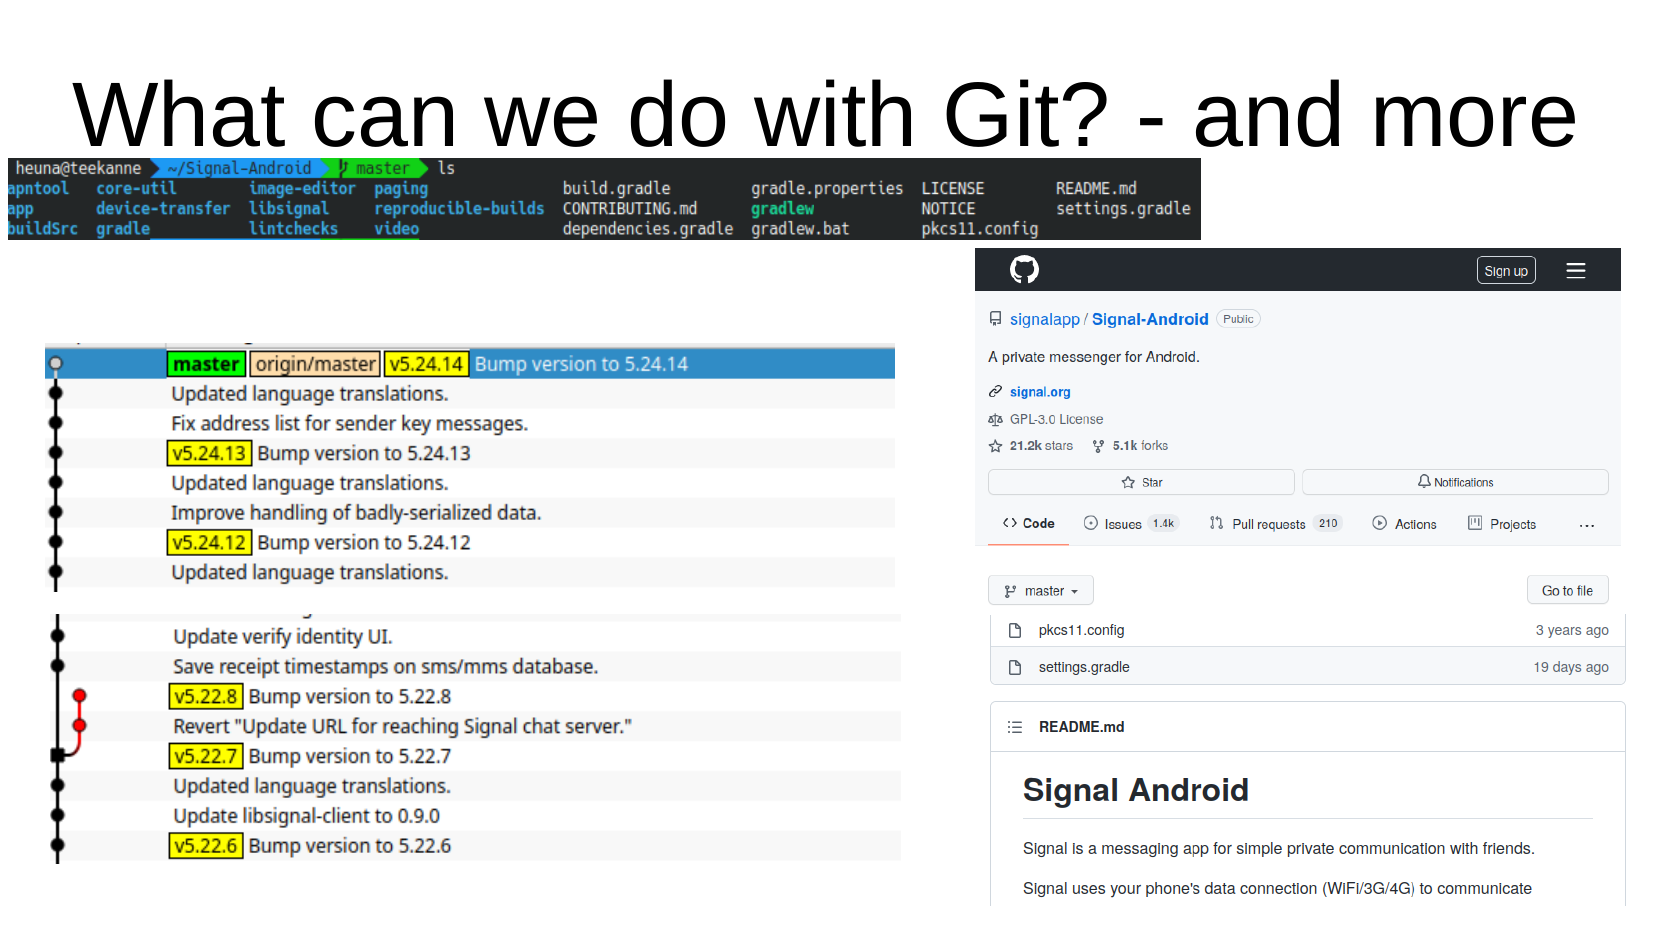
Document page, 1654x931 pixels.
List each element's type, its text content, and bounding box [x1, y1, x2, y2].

picture [45, 343, 895, 592]
picture [975, 248, 1632, 906]
picture [50, 614, 901, 864]
title What can we do with Git? - and more [0, 12, 1654, 218]
picture [8, 158, 1201, 241]
